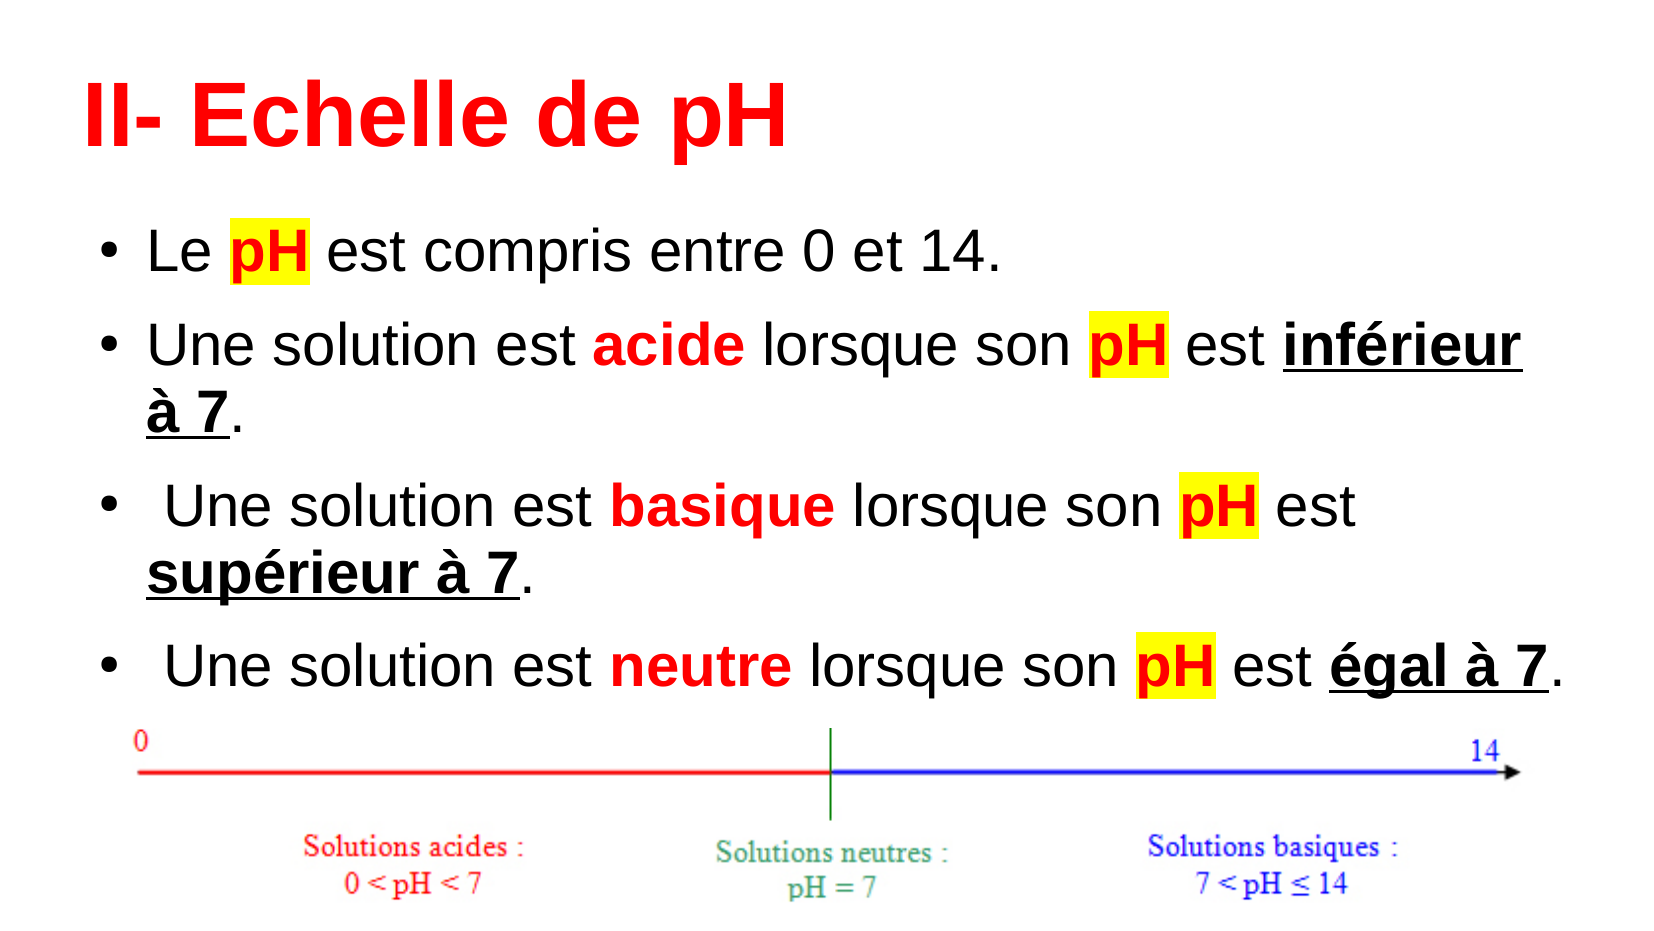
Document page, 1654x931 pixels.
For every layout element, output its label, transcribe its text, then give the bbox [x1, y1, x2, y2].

list Le pH est compris entre 0 et 14. Une solution est acide lorsque son pH est inférieur à 7. Une solution est basique lorsque son pH est supérieur à 7. Une solution est neutre lorsque son pH est égal à 7. [82, 217, 1571, 713]
picture [116, 728, 1550, 910]
title II- Echelle de pH [82, 37, 1571, 193]
